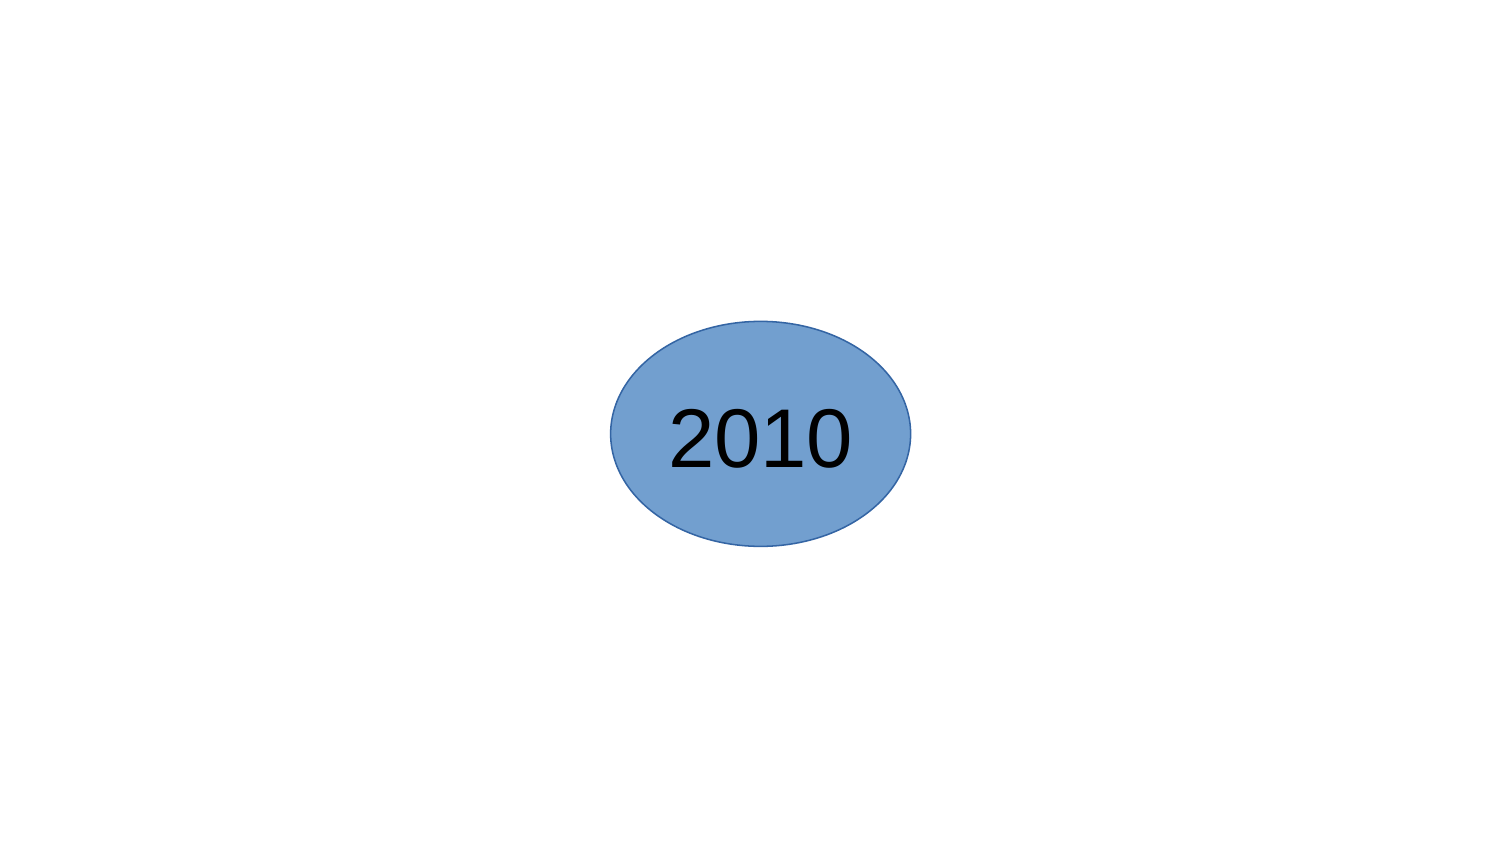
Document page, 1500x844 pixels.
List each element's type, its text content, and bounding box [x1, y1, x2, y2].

text_box 2010 [610, 321, 911, 547]
